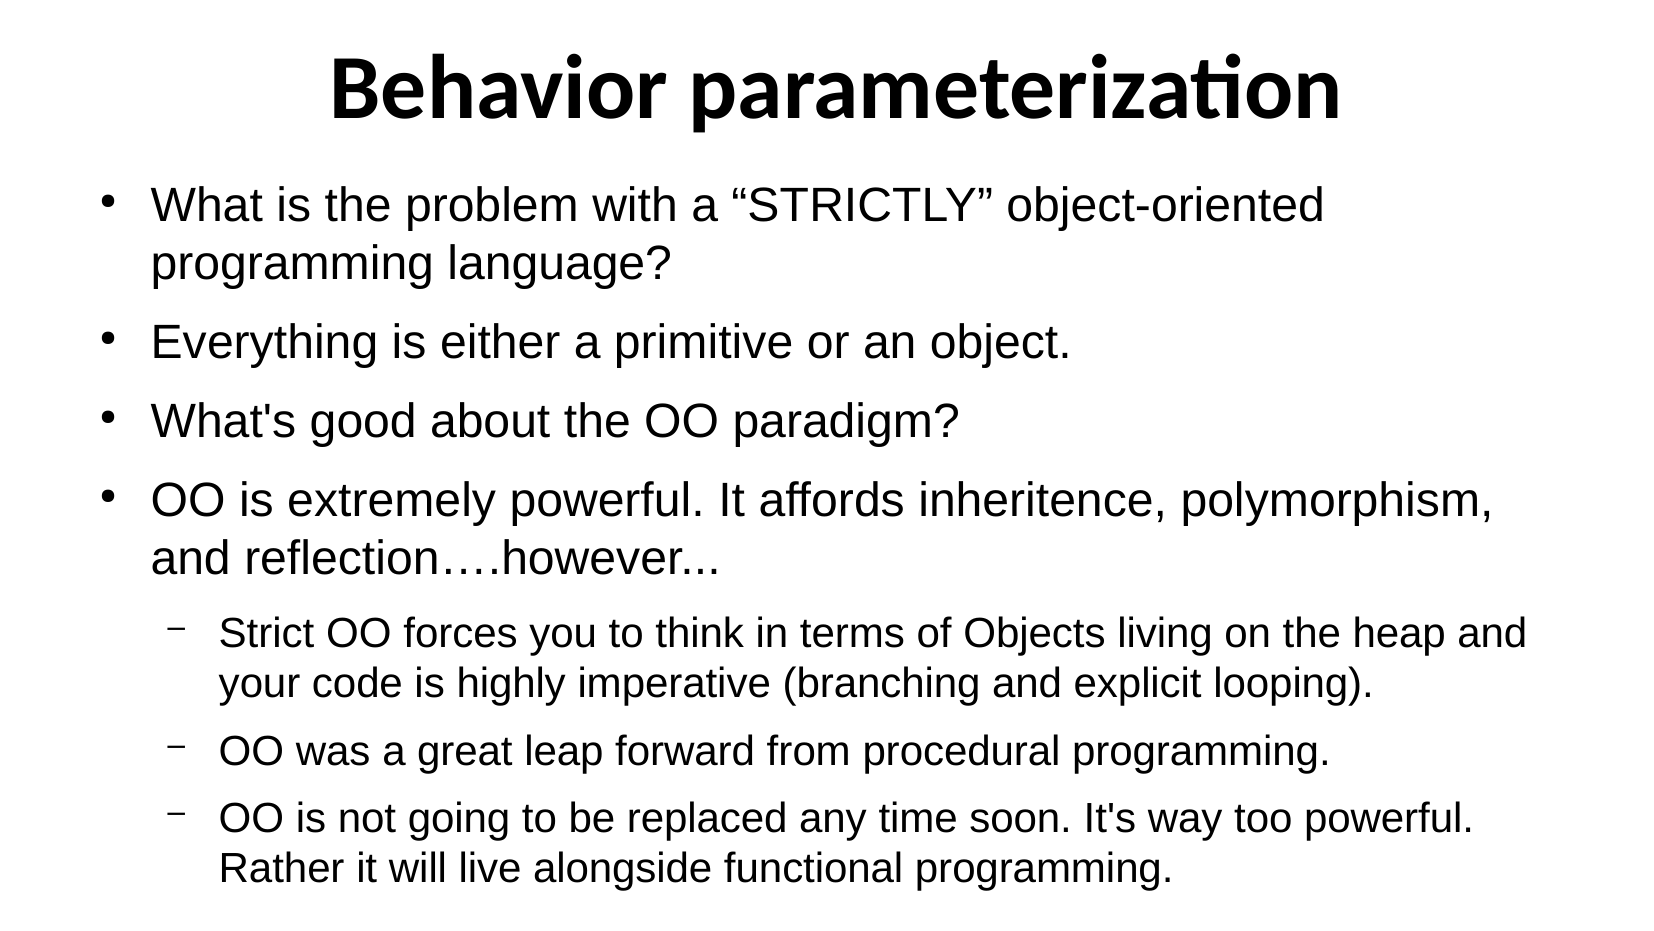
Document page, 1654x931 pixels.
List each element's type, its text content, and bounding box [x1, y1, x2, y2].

list What is the problem with a “STRICTLY” object-oriented programming language? Everything is either a primitive or an object. What's good about the OO paradigm? OO is extremely powerful. It affords inheritence, polymorphism, and reflection….however... Strict OO forces you to think in terms of Objects living on the heap and your code is highly imperative (branching and explicit looping). OO was a great leap forward from procedural programming. OO is not going to be replaced any time soon. It's way too powerful. Rather it will live alongside functional programming. [82, 173, 1538, 894]
title Behavior parameterization [25, 36, 1615, 128]
